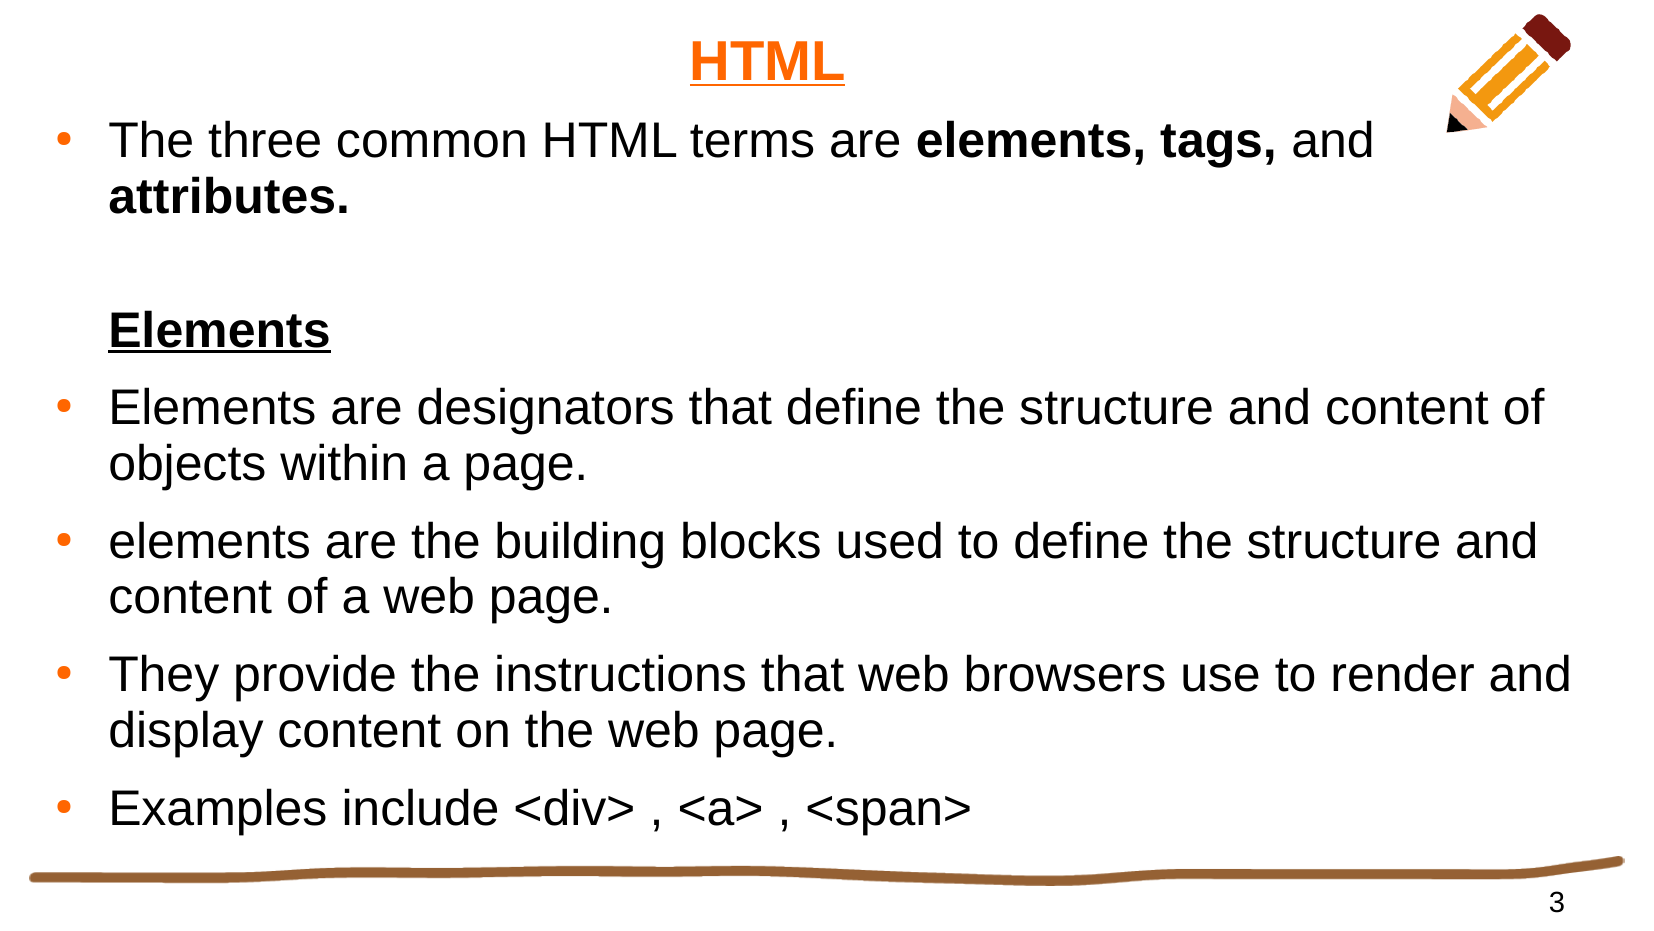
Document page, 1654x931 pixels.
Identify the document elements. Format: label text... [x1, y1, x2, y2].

list The three common HTML terms are elements, tags, and attributes. Elements Elements are designators that define the structure and content of objects within a page. elements are the building blocks used to define the structure and content of a web page. They provide the instructions that web browsers use to render and display content on the web page. Examples include <div> , <a> , <span> [37, 112, 1576, 857]
picture [1447, 14, 1571, 112]
picture [29, 856, 1625, 886]
title HTML [88, 9, 1447, 112]
